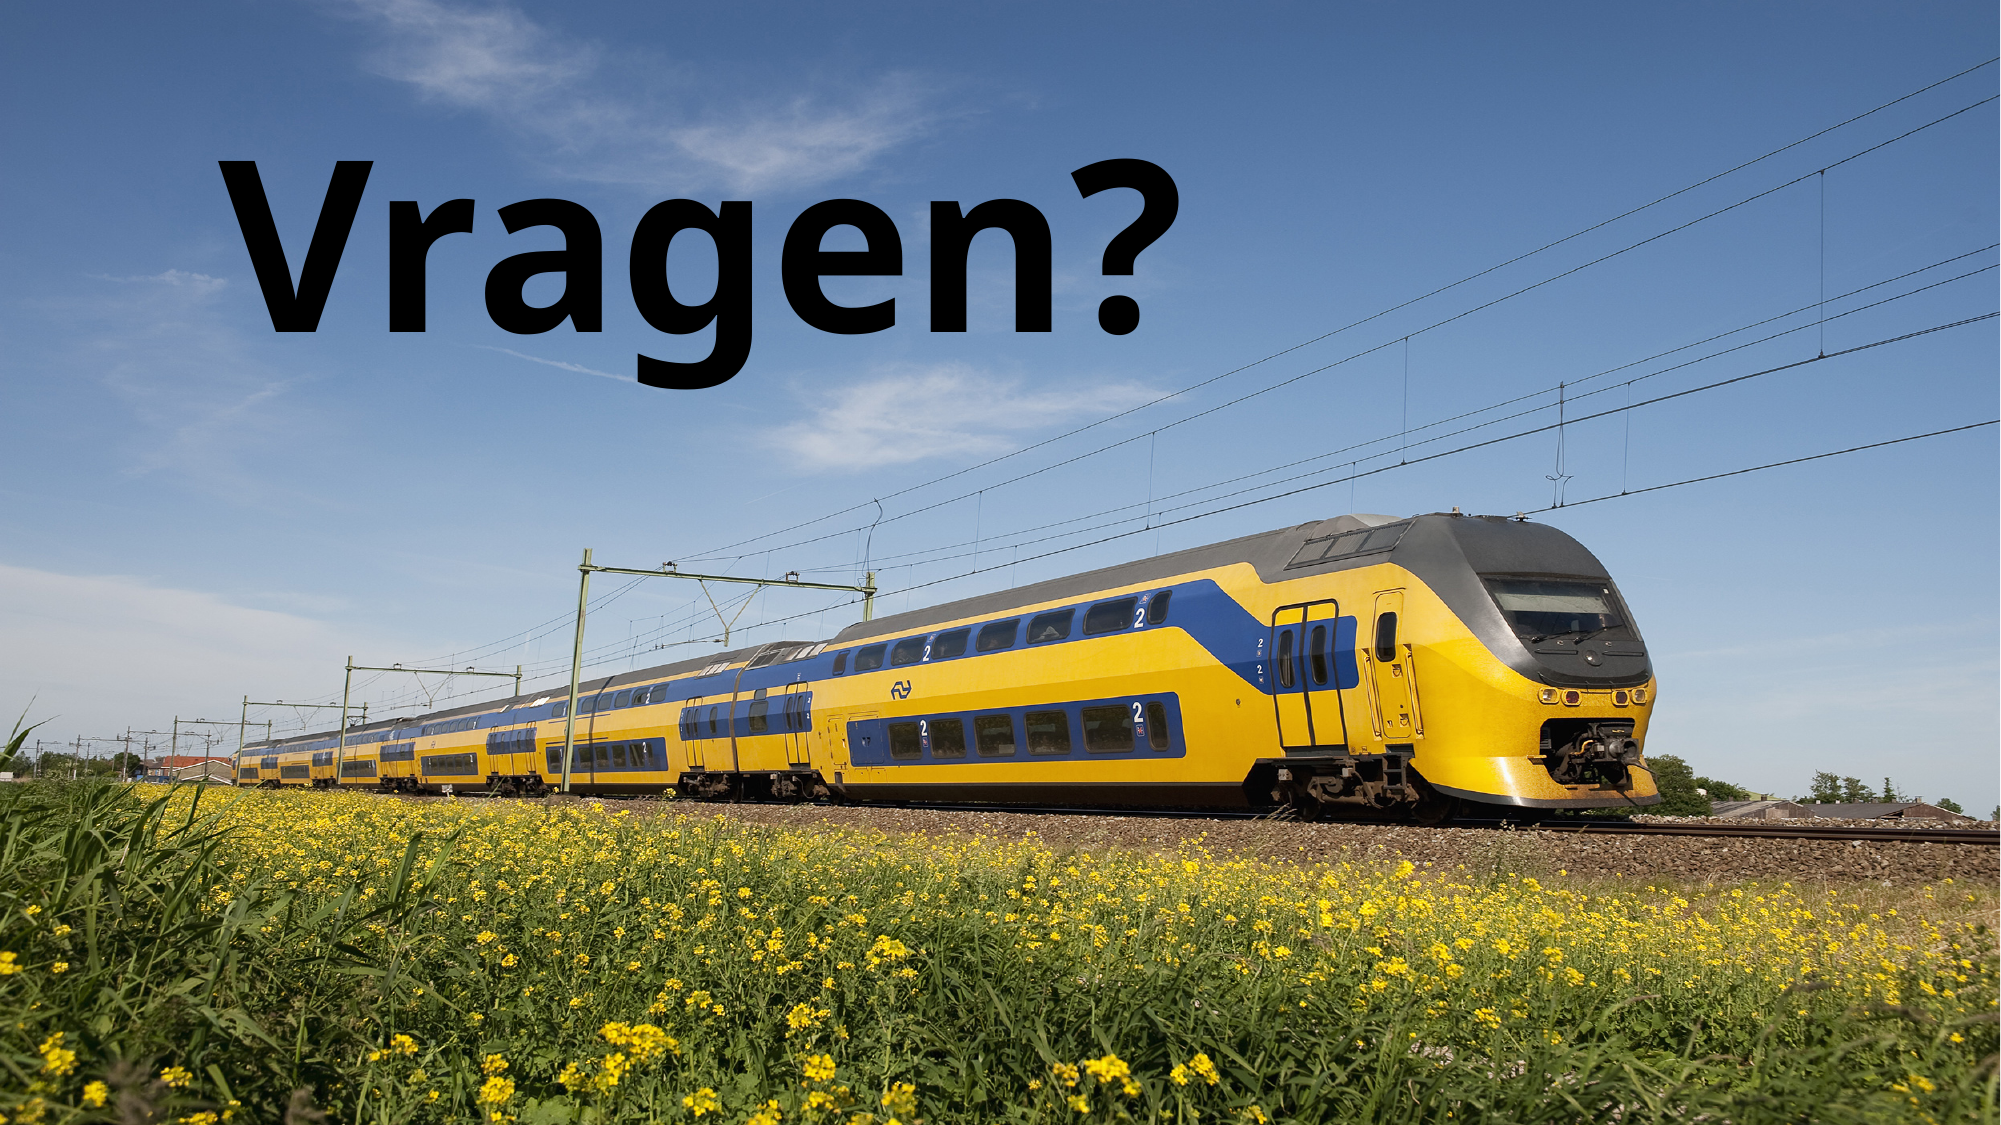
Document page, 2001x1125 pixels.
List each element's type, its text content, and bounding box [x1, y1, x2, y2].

title Vragen? [0, 0, 1452, 392]
